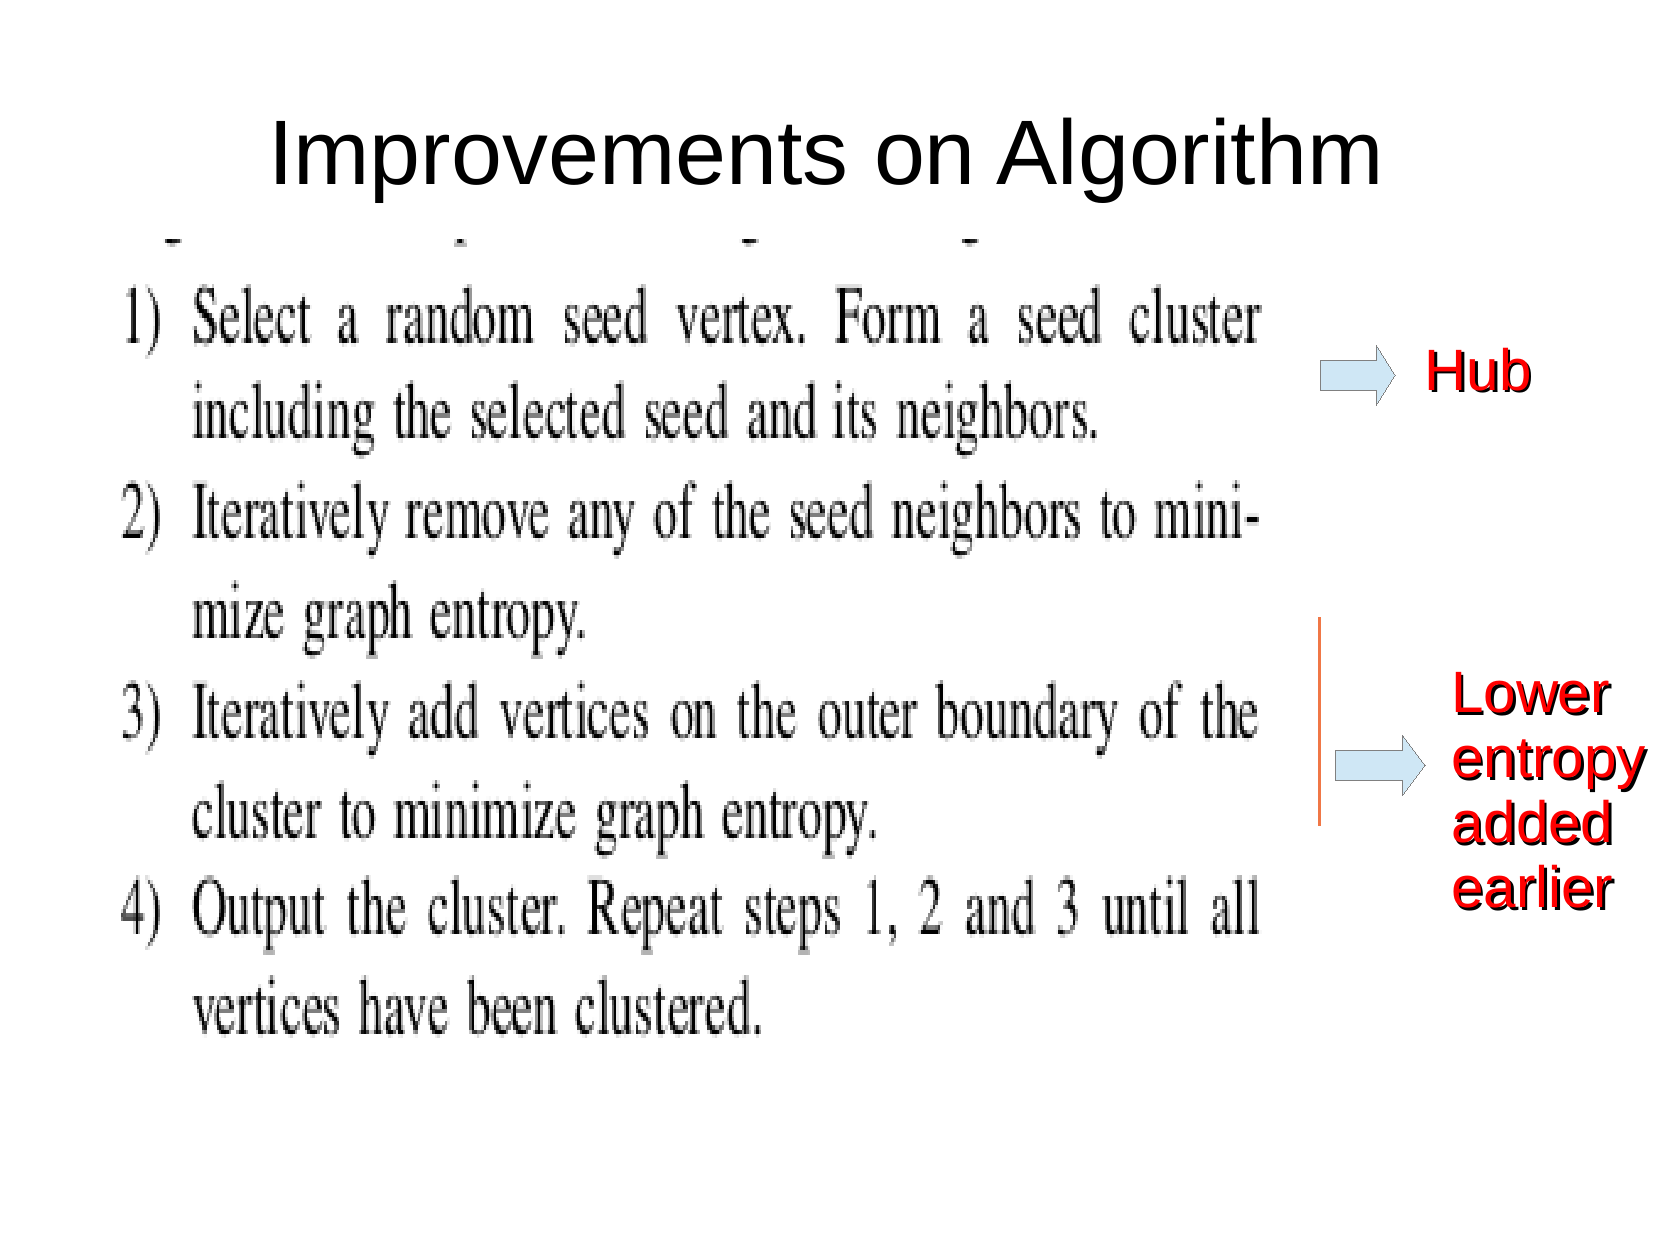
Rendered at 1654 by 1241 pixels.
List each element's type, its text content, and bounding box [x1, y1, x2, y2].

title Improvements on Algorithm [82, 49, 1571, 257]
text_box Lower entropy added earlier [1436, 652, 1654, 928]
text_box Hub [1410, 330, 1606, 421]
picture [87, 239, 1321, 1081]
text_box [1320, 345, 1396, 406]
text_box [1335, 735, 1426, 796]
